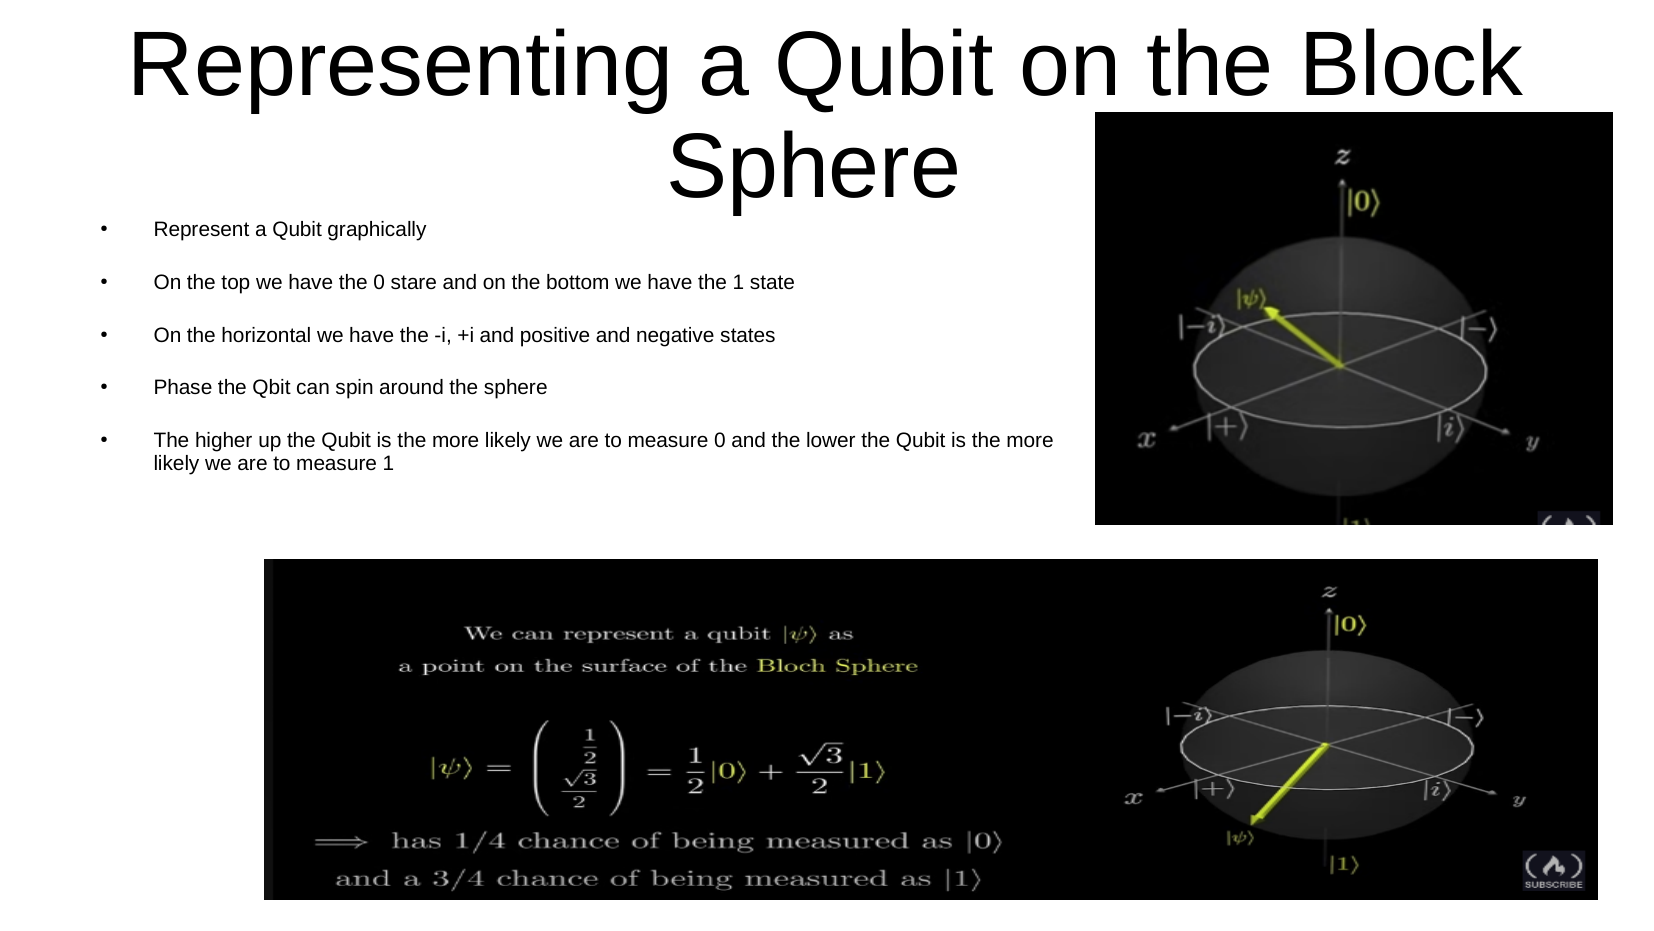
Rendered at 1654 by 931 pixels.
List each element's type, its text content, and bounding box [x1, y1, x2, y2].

title Representing a Qubit on the Block Sphere [82, 12, 1571, 217]
picture [1095, 112, 1613, 526]
list Represent a Qubit graphically On the top we have the 0 stare and on the bottom we have the 1 state On the horizontal we have the -i, +i and positive and negative states Phase the Qbit can spin around the sphere The higher up the Qubit is the more likely we are to measure 0 and the lower the Qubit is the more likely we are to measure 1 [82, 217, 1613, 901]
picture [264, 559, 1598, 901]
